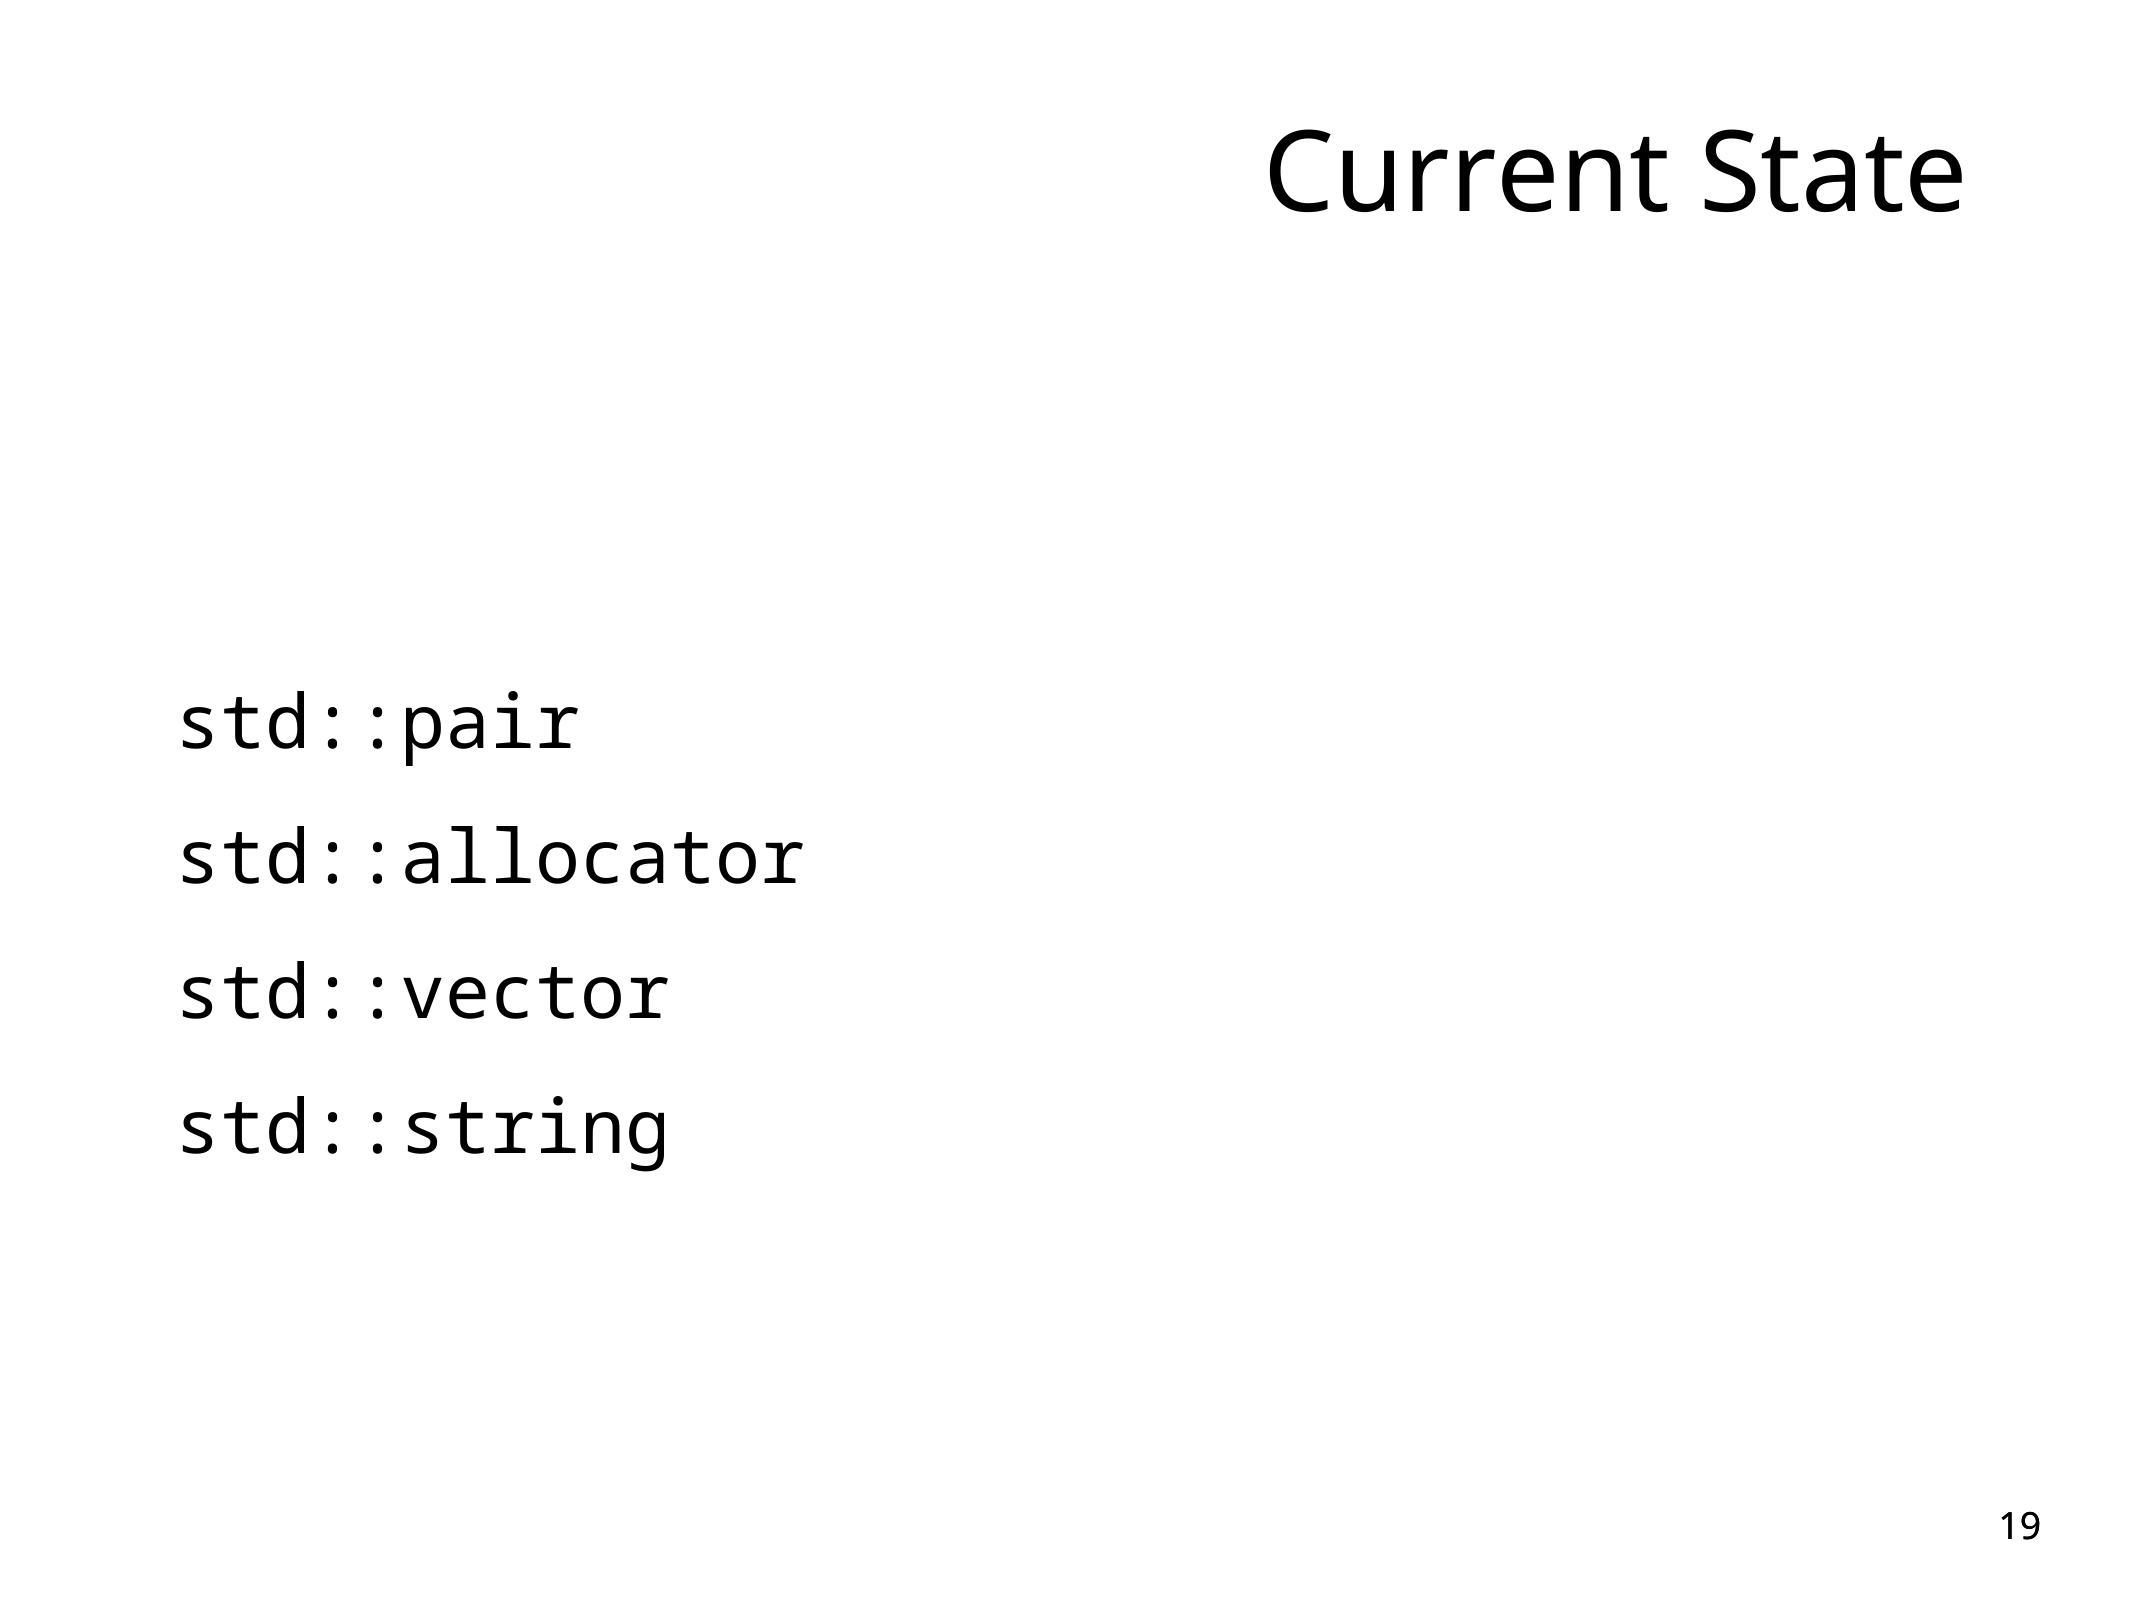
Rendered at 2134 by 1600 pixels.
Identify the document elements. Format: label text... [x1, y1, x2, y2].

title Current State [156, 72, 1978, 261]
list std::pair std::allocator std::vector std::string [94, 332, 2039, 1509]
text_box <number> [1985, 1493, 2055, 1557]
